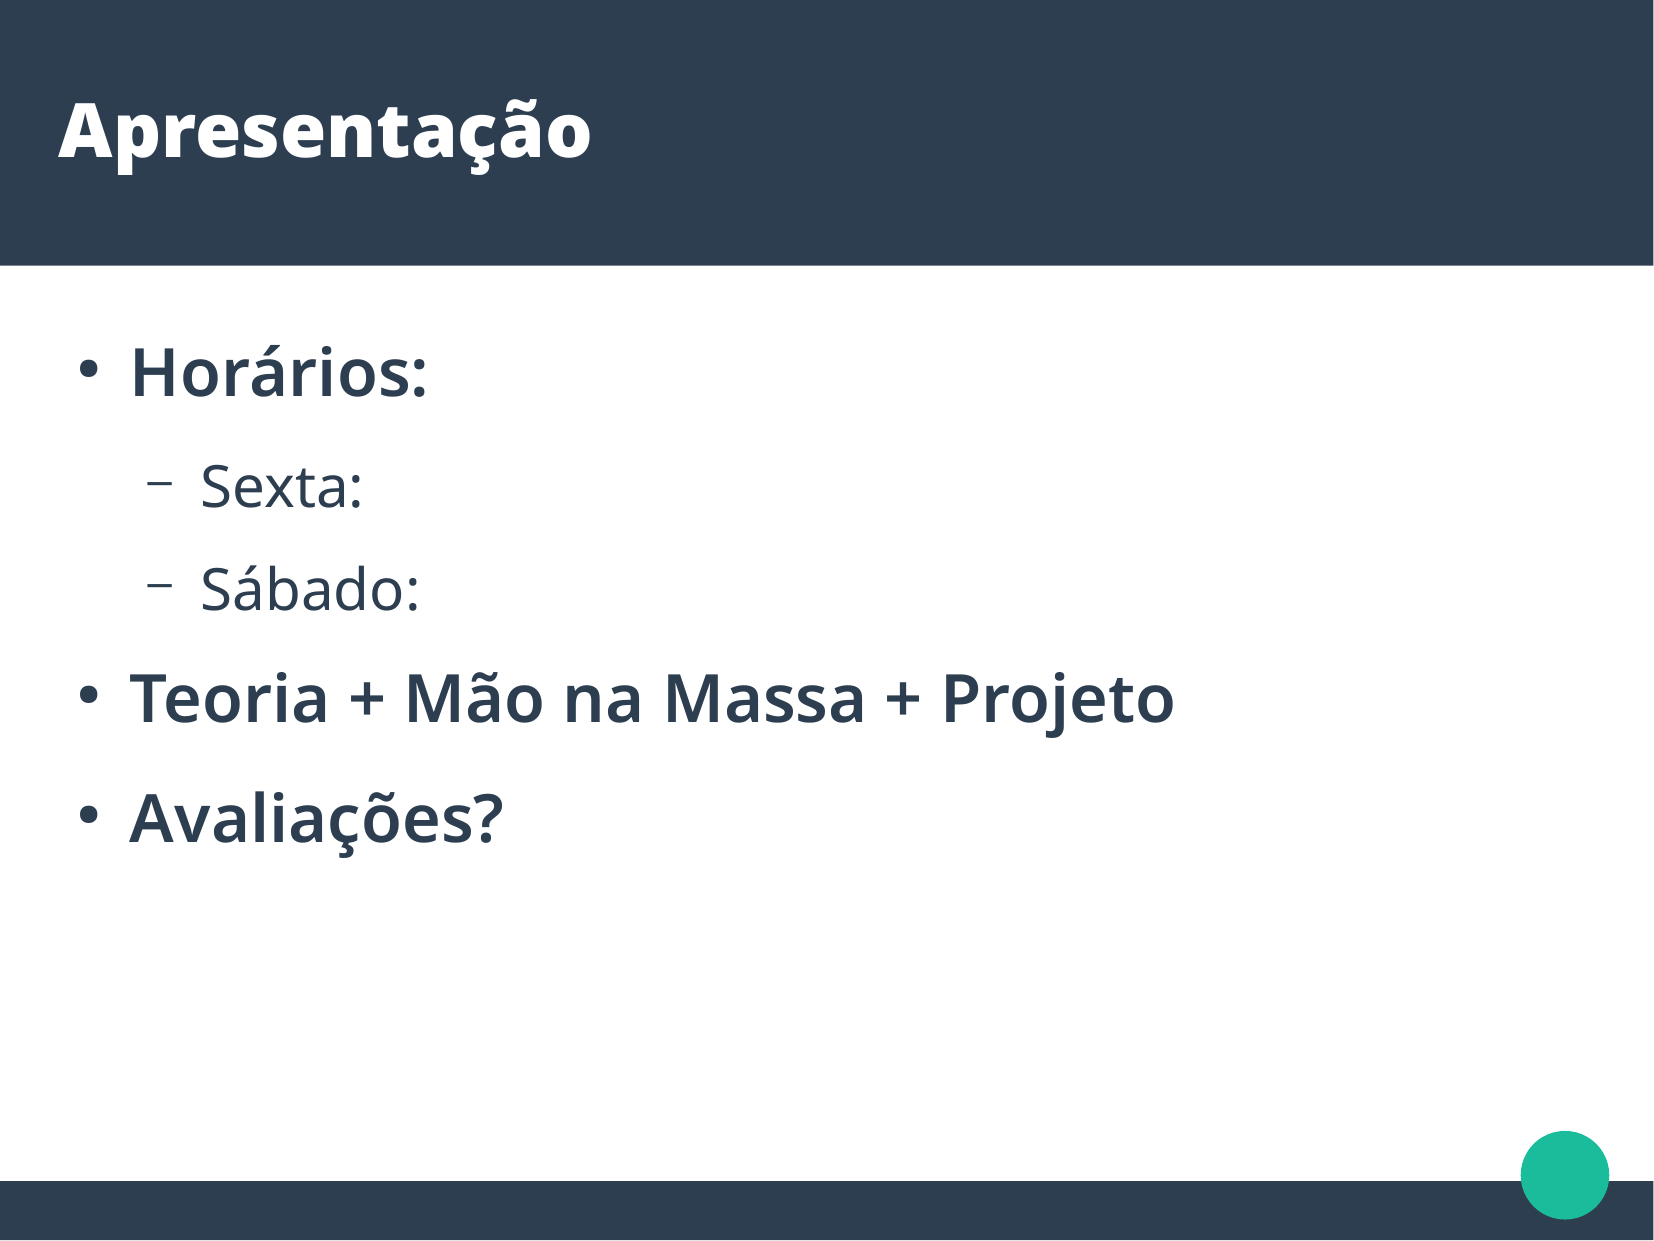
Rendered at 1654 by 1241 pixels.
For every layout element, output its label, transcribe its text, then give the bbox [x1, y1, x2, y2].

title Apresentação [59, 49, 1595, 207]
list Horários: Sexta: Sábado: Teoria + Mão na Massa + Projeto Avaliações? [59, 324, 1595, 1152]
